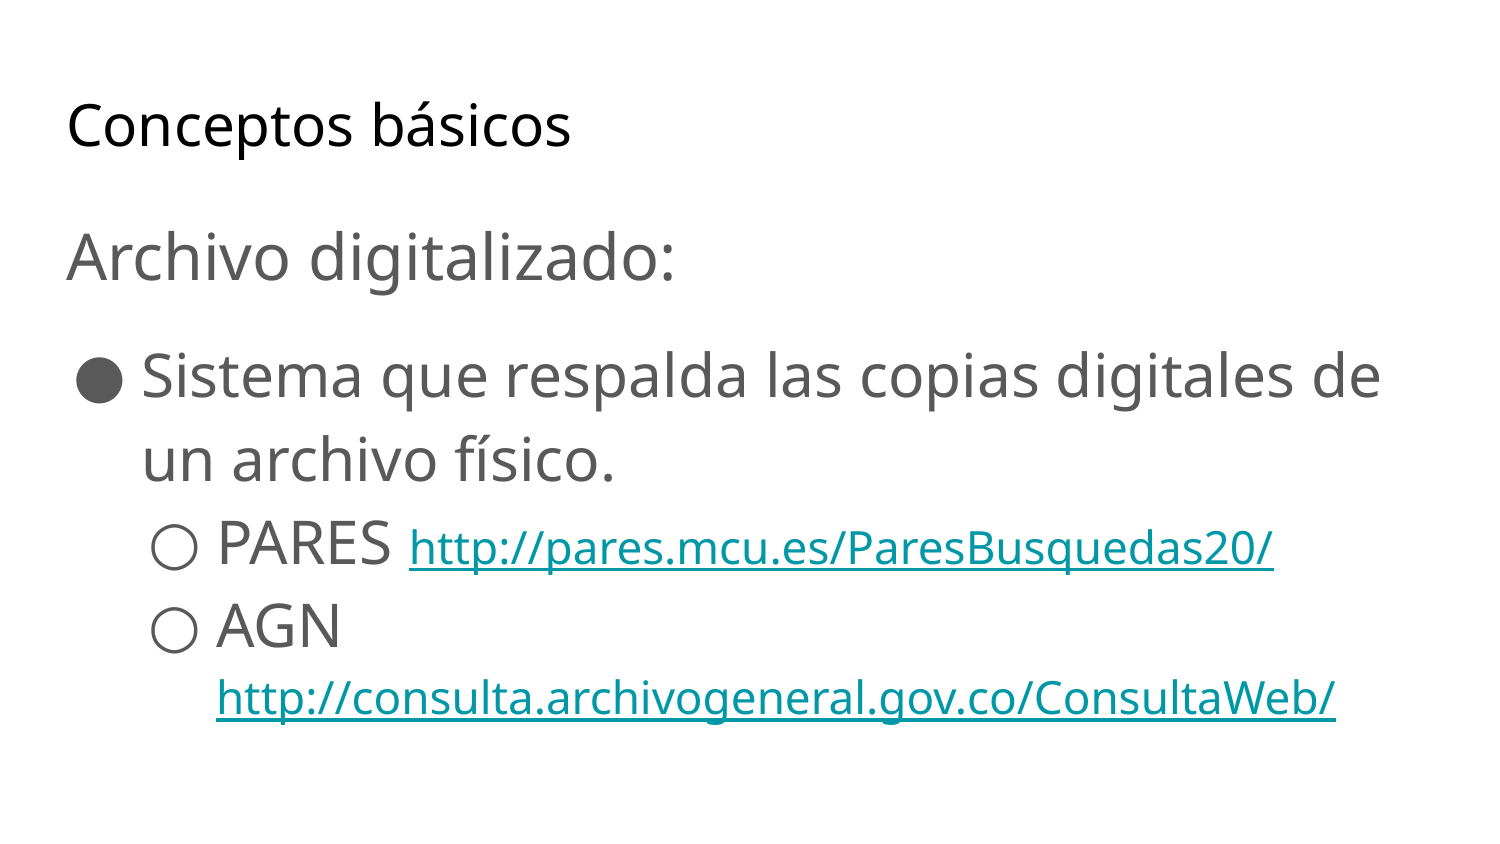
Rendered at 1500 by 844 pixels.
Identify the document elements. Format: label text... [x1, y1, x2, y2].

list Archivo digitalizado: Sistema que respalda las copias digitales de un archivo físico. PARES http://pares.mcu.es/ParesBusquedas20/ AGN http://consulta.archivogeneral.gov.co/ConsultaWeb/ [51, 189, 1449, 750]
title Conceptos básicos [51, 72, 1449, 167]
